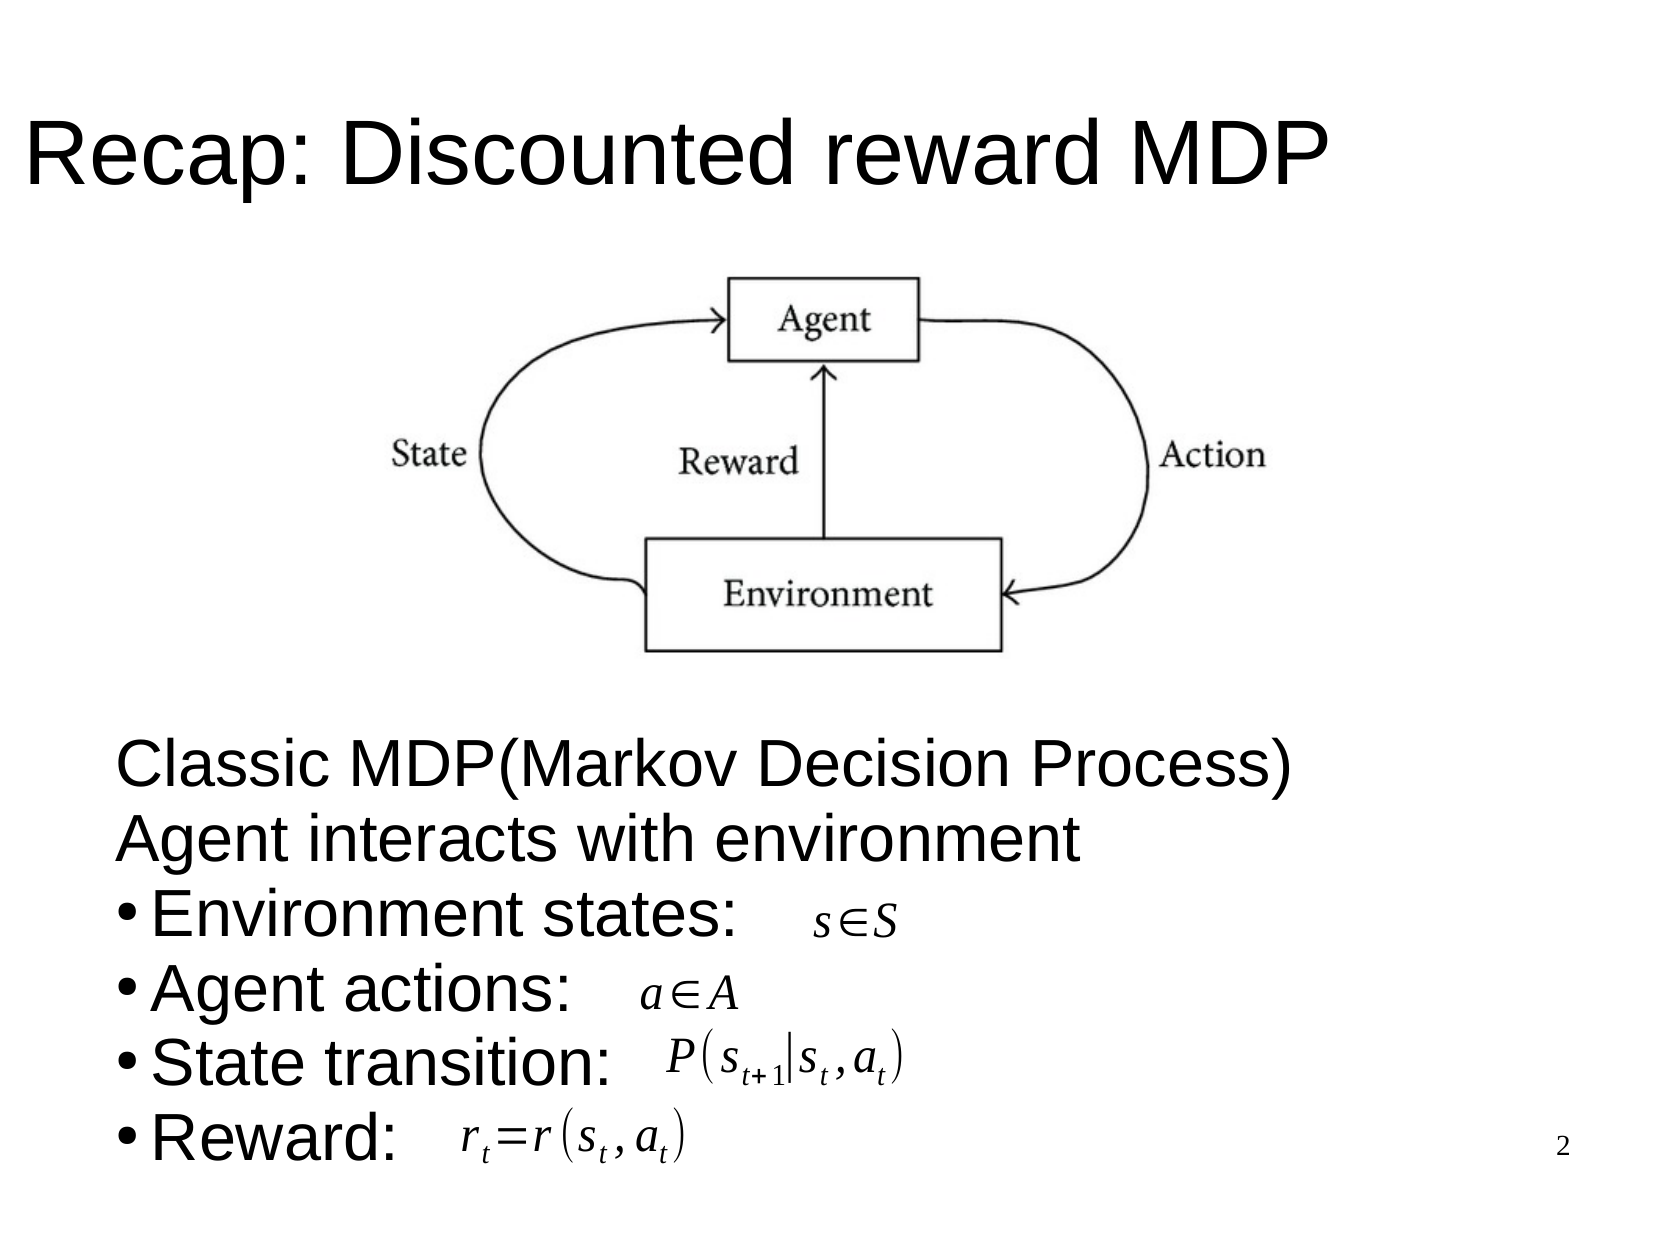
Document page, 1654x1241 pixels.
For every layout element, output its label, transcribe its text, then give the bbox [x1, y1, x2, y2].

chart [651, 1024, 919, 1091]
title Recap: Discounted reward MDP [23, 49, 1512, 257]
chart [448, 1103, 700, 1170]
picture [360, 246, 1298, 684]
text_box Classic MDP(Markov Decision Process) Agent interacts with environment Environment states: Agent actions: State transition: Reward: [79, 726, 1501, 1175]
